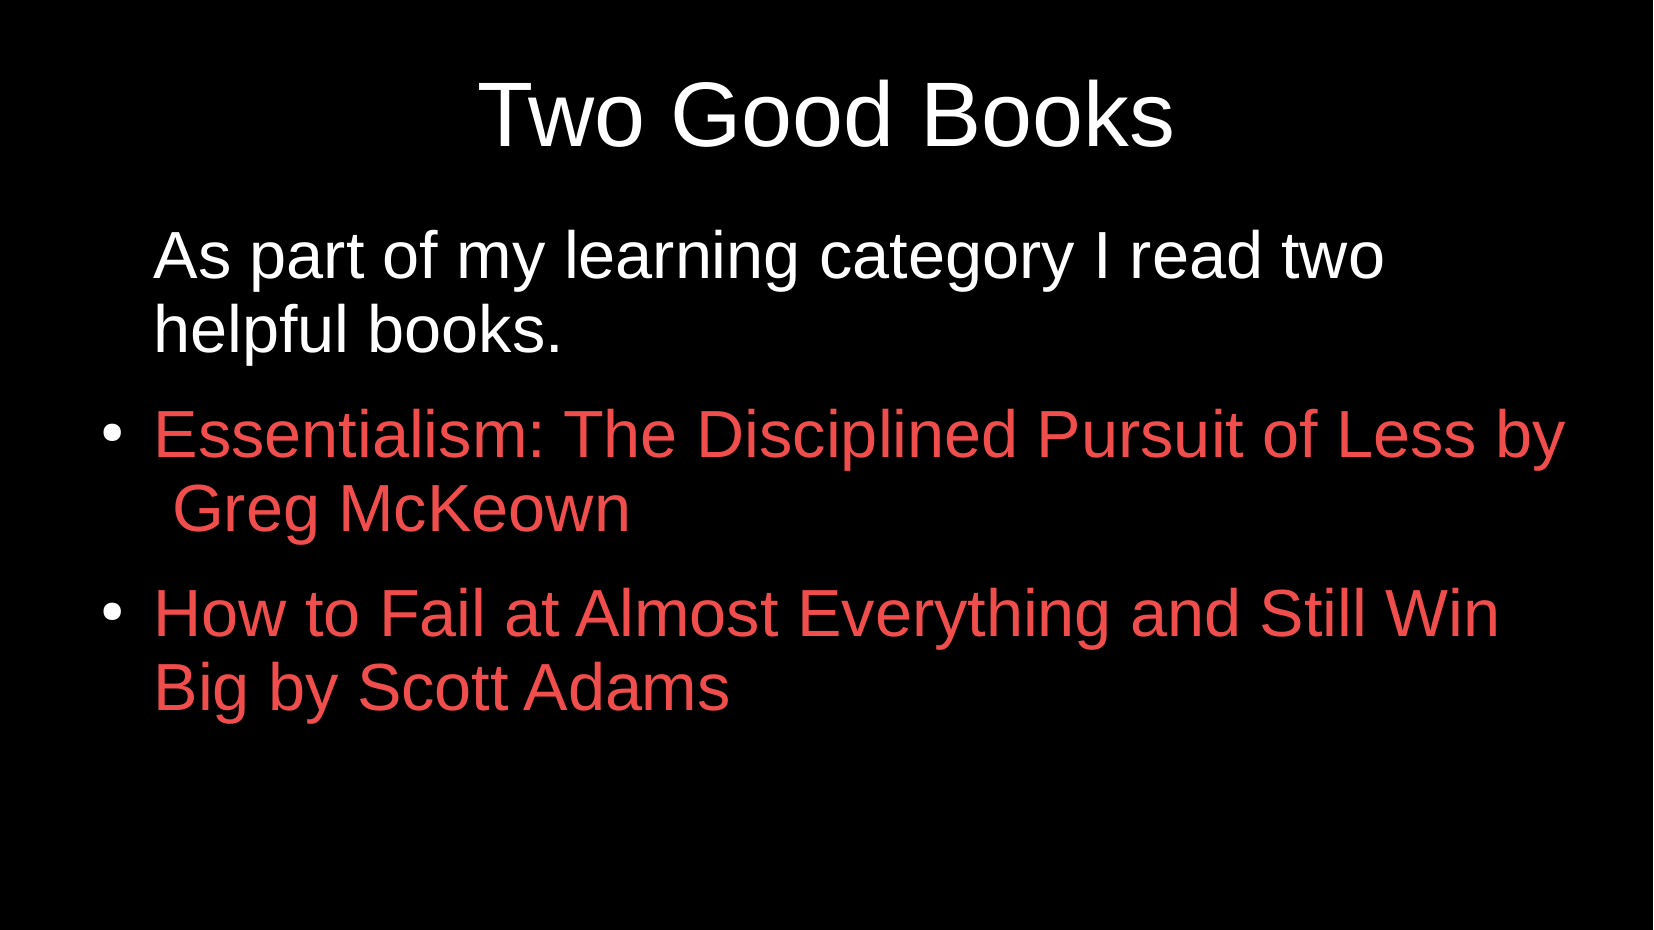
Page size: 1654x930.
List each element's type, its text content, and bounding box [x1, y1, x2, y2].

list As part of my learning category I read two helpful books. Essentialism: The Disciplined Pursuit of Less by Greg McKeown How to Fail at Almost Everything and Still Win Big by Scott Adams [82, 217, 1571, 757]
title Two Good Books [82, 37, 1571, 193]
